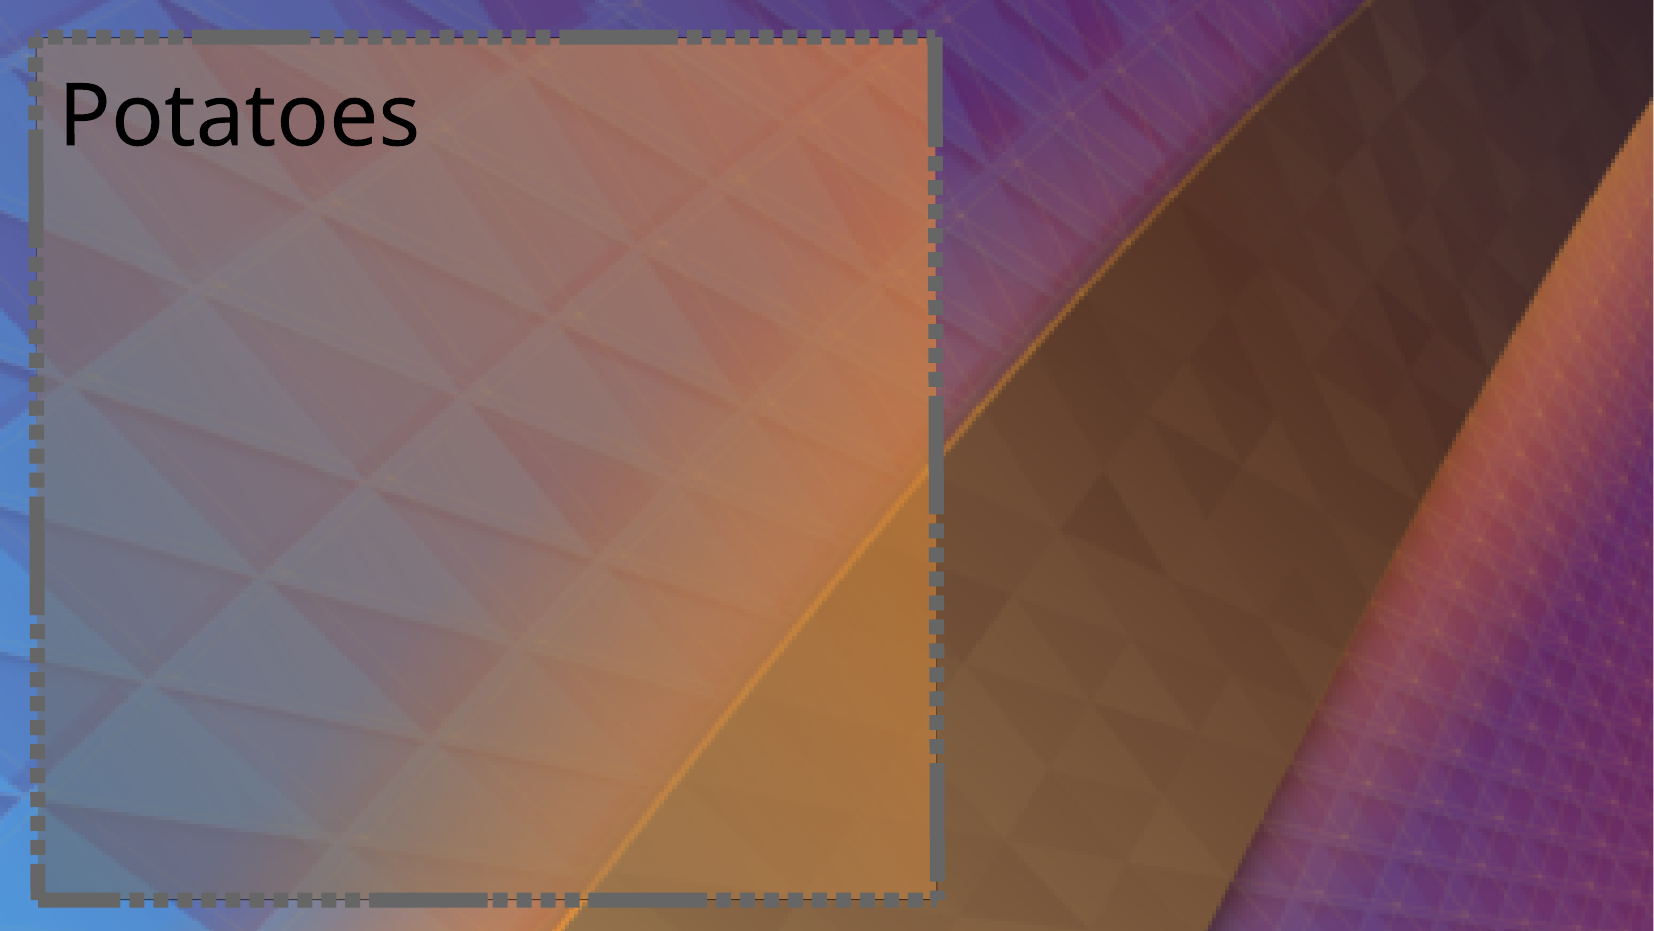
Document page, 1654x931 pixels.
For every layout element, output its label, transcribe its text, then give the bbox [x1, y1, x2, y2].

text_box Potatoes [35, 37, 938, 901]
picture [0, 0, 1654, 931]
